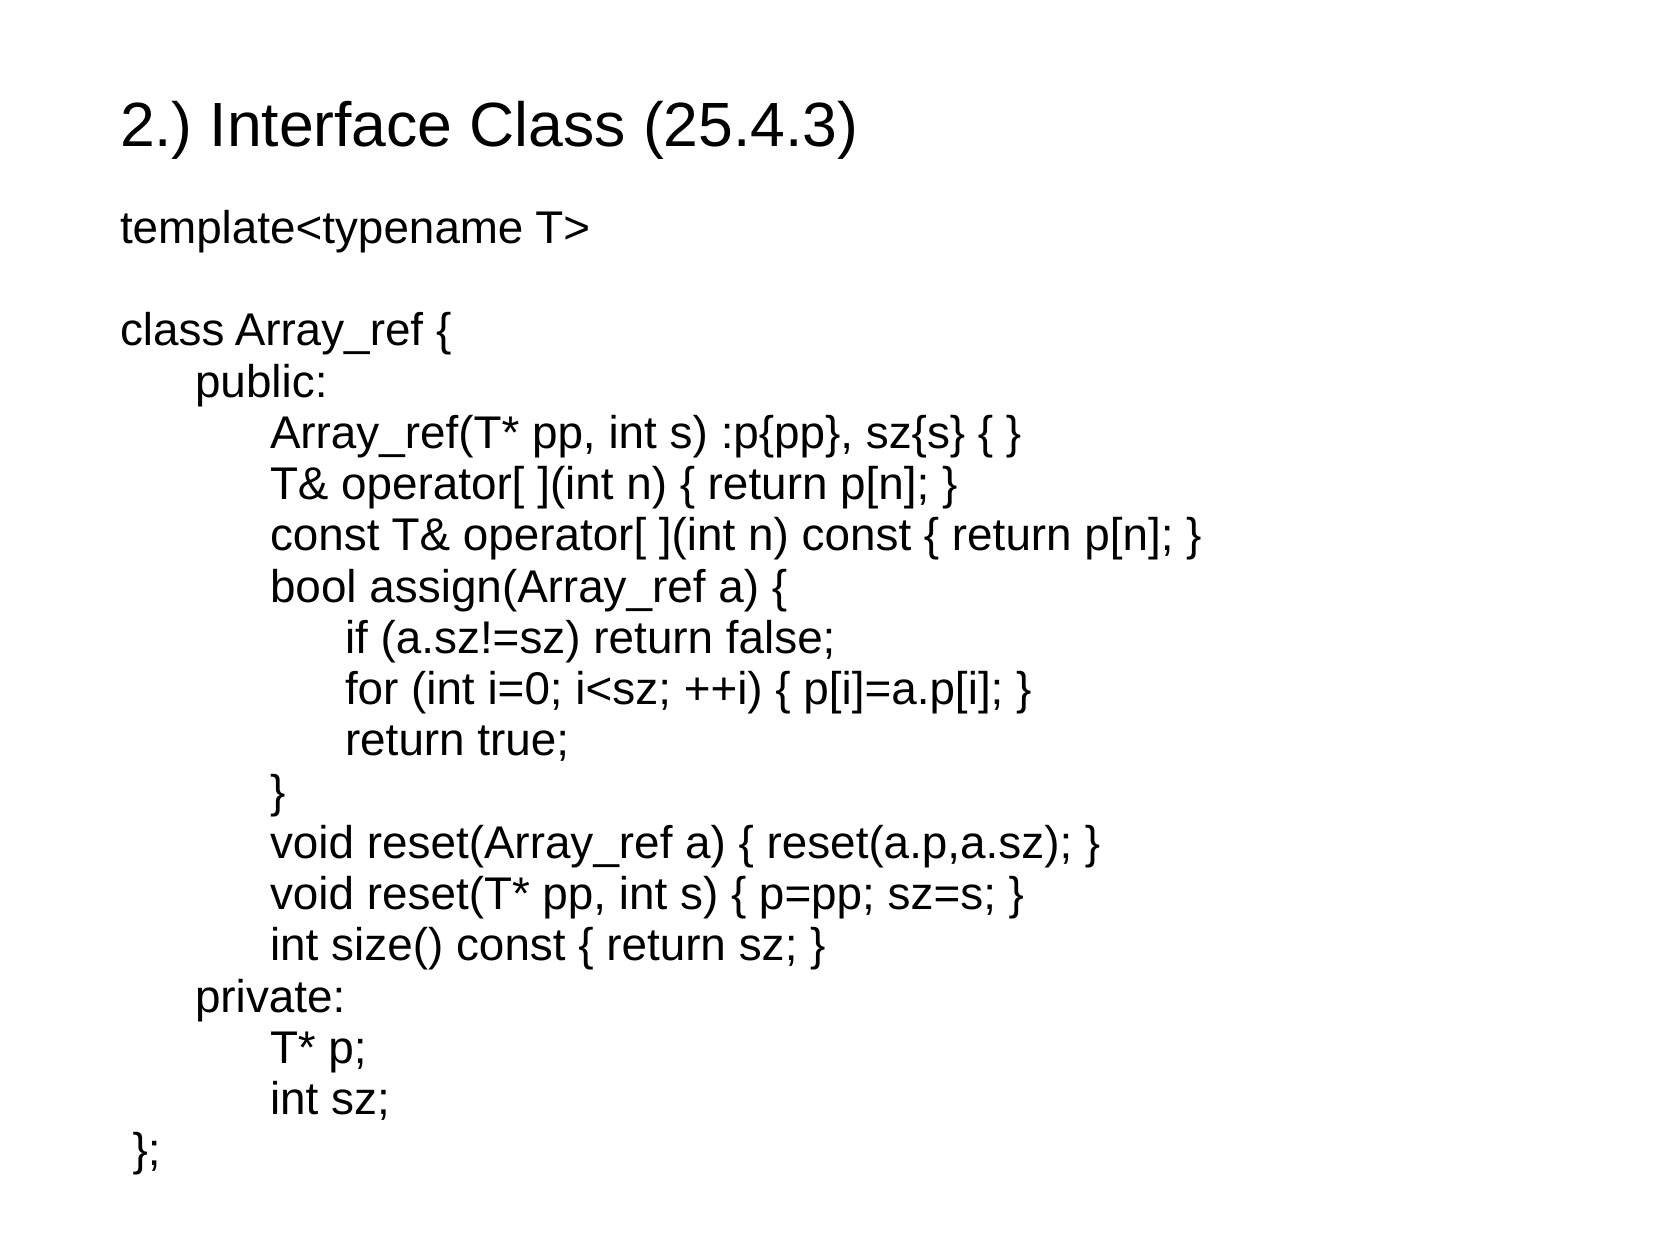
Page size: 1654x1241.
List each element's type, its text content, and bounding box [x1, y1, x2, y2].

text_box 2.) Interface Class (25.4.3) template<typename T> class Array_ref { public: Array_ref(T* pp, int s) :p{pp}, sz{s} { } T& operator[ ](int n) { return p[n]; } const T& operator[ ](int n) const { return p[n]; } bool assign(Array_ref a) { if (a.sz!=sz) return false; for (int i=0; i<sz; ++i) { p[i]=a.p[i]; } return true; } void reset(Array_ref a) { reset(a.p,a.sz); } void reset(T* pp, int s) { p=pp; sz=s; } int size() const { return sz; } private: T* p; int sz; }; [120, 0, 1609, 1241]
